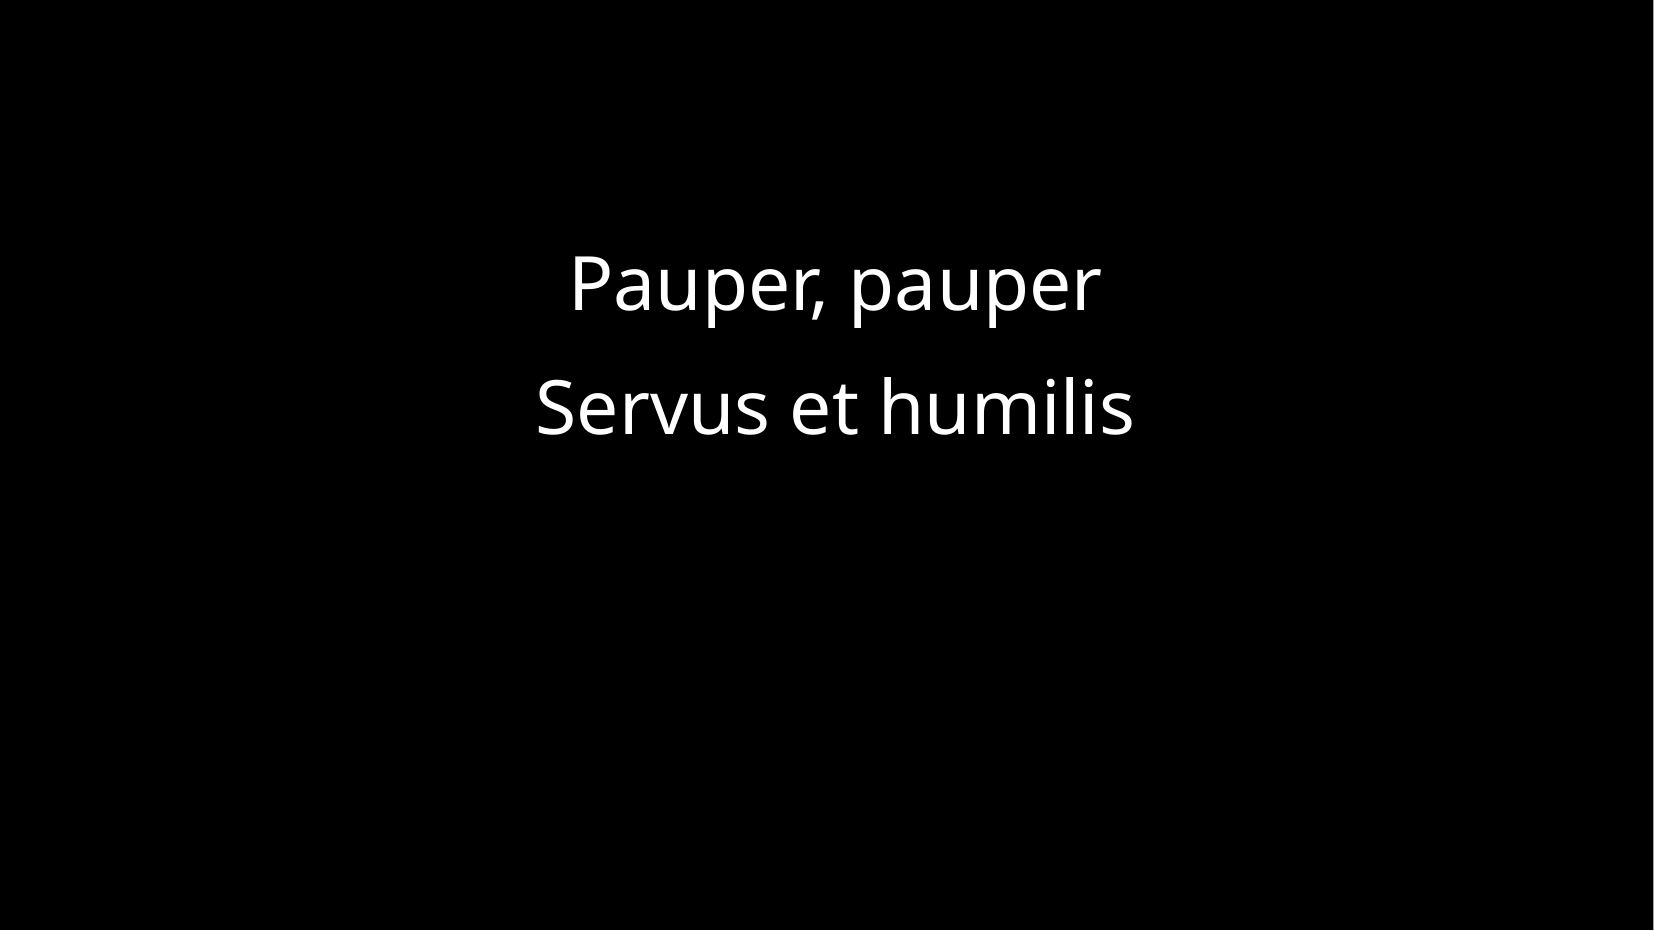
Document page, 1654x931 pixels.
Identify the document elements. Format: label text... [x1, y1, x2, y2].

list Pauper, pauper Servus et humilis [0, 230, 1654, 922]
